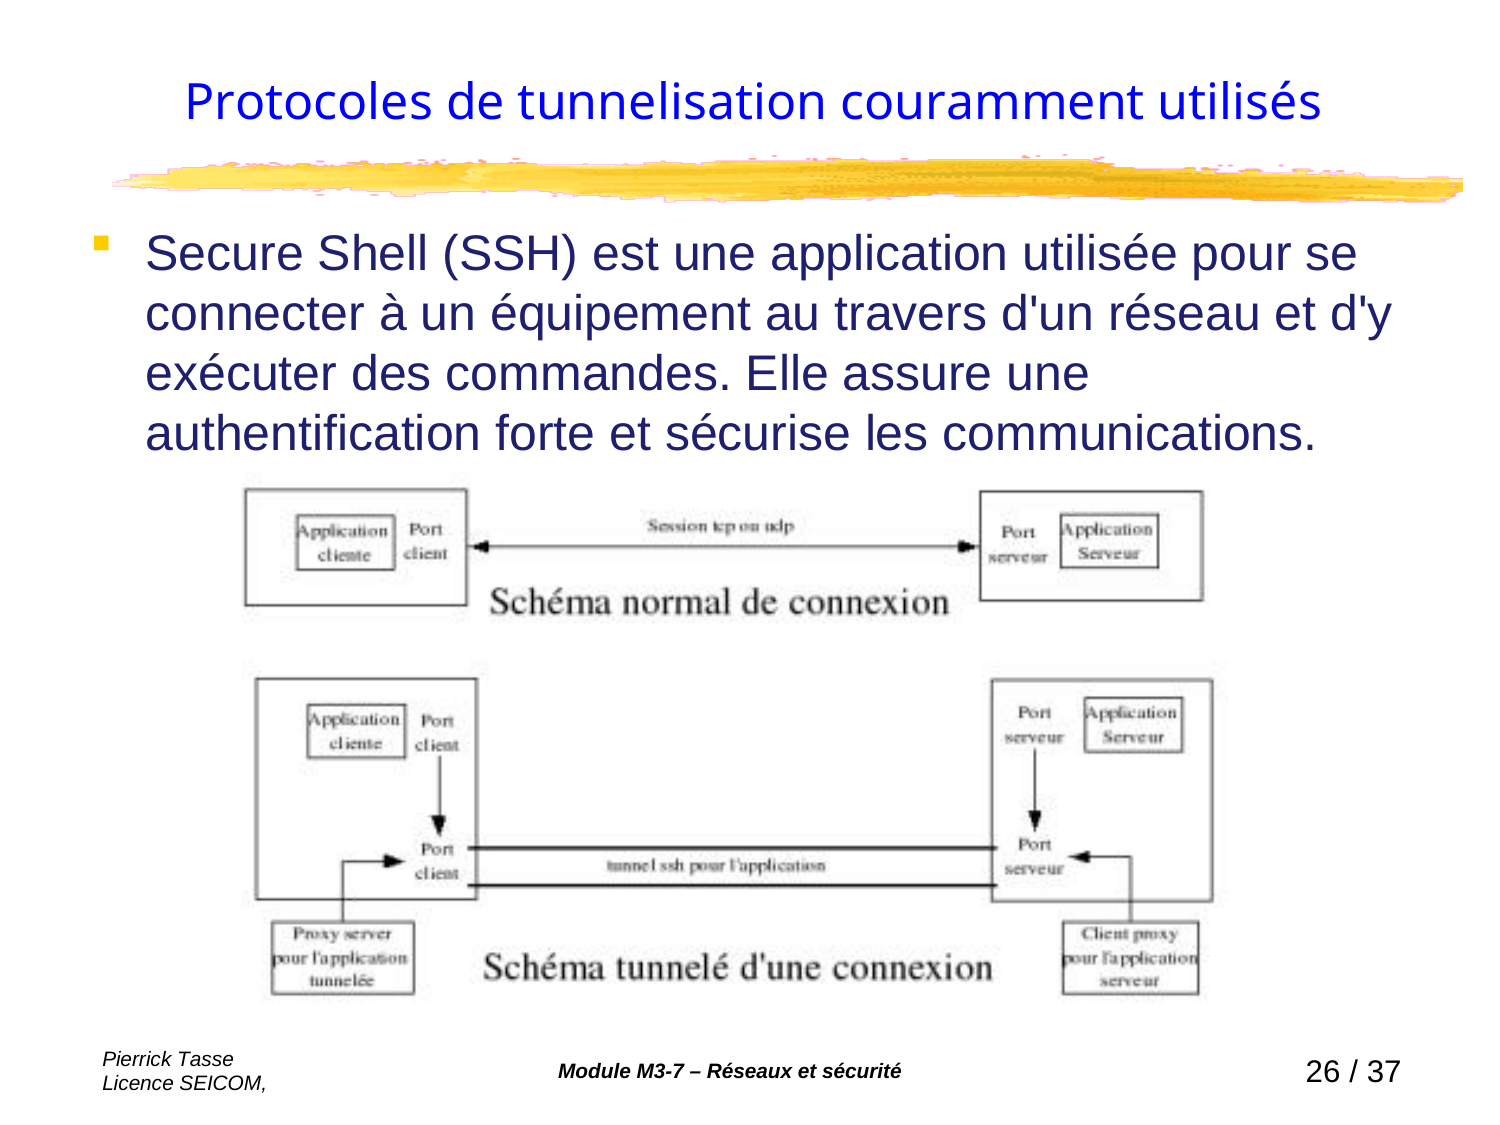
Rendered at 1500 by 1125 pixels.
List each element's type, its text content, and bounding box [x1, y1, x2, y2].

picture [224, 472, 1231, 1008]
list Secure Shell (SSH) est une application utilisée pour se connecter à un équipement au travers d'un réseau et d'y exécuter des commandes. Elle assure une authentification forte et sécurise les communications. [74, 212, 1417, 1016]
picture [112, 149, 1463, 213]
title Protocoles de tunnelisation couramment utilisés [62, 37, 1338, 138]
